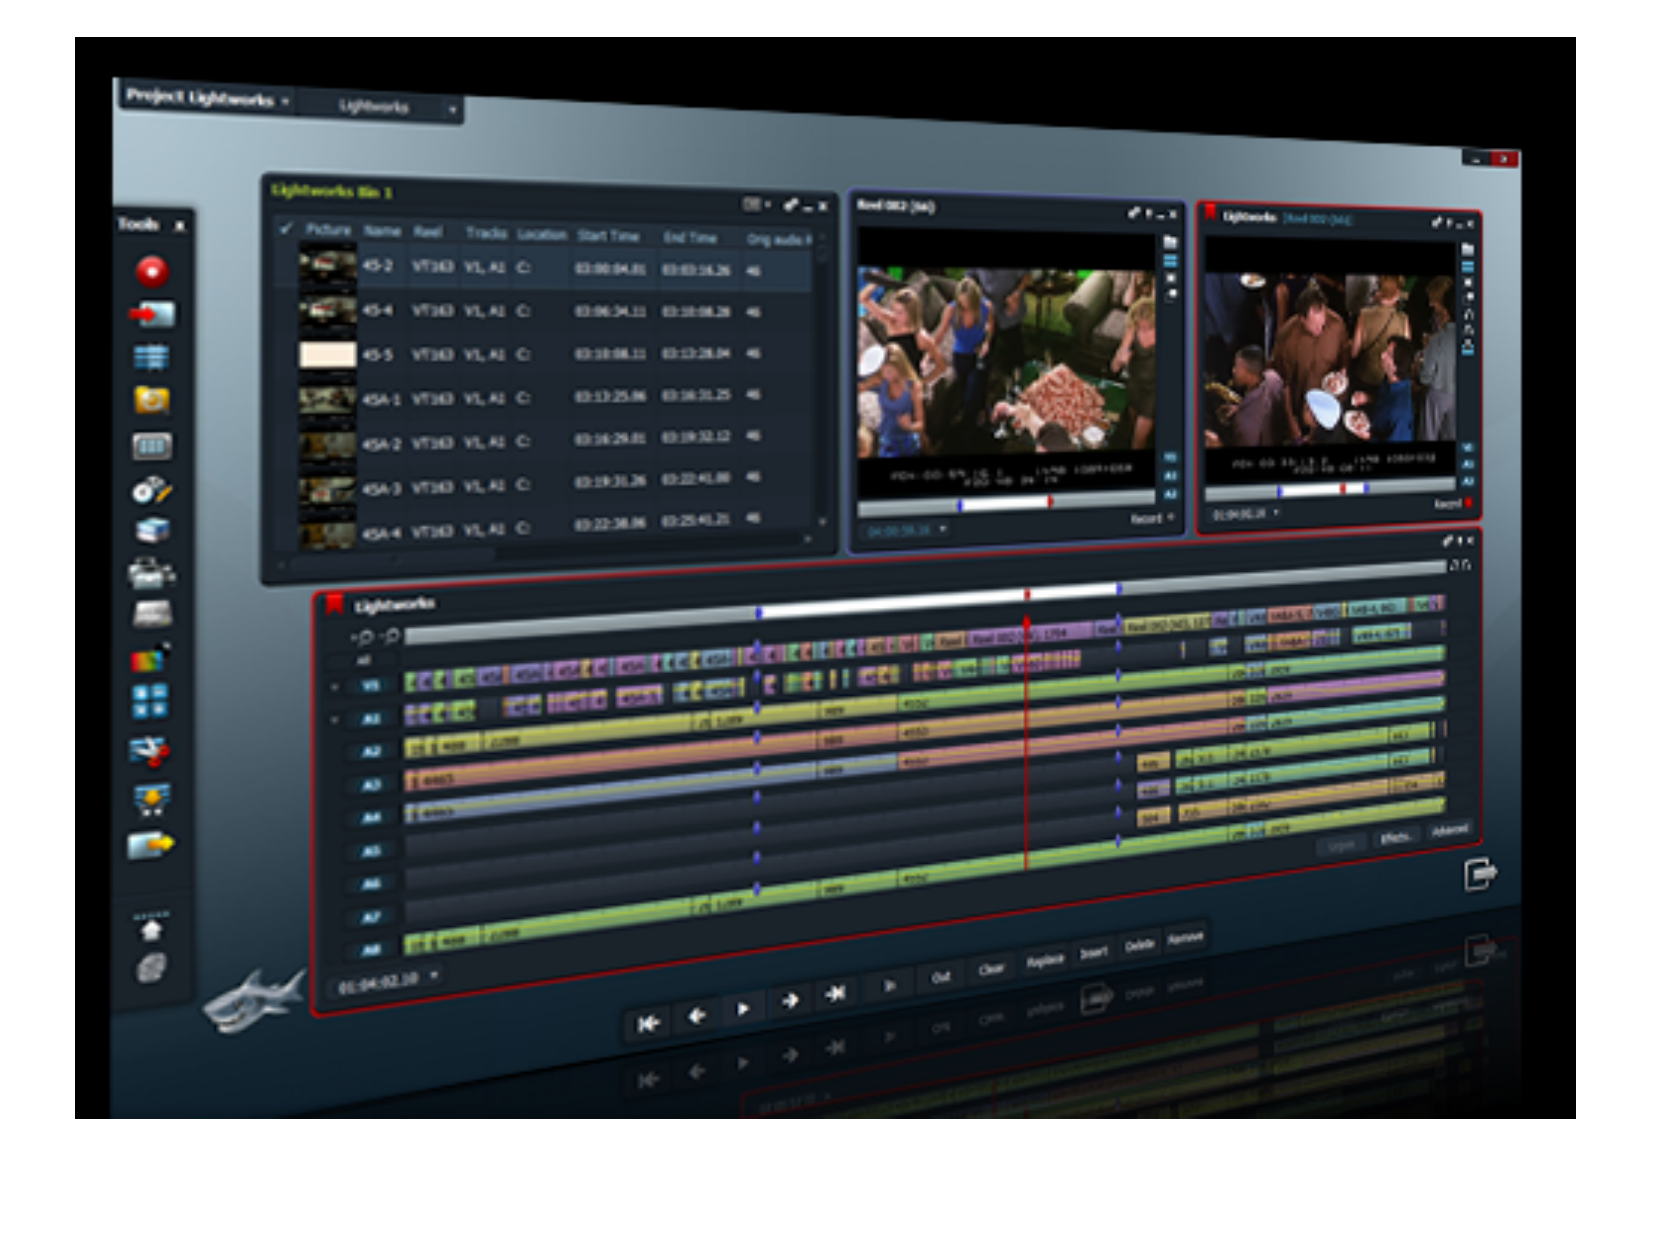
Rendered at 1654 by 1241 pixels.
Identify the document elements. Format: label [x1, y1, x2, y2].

picture [75, 37, 1576, 1119]
